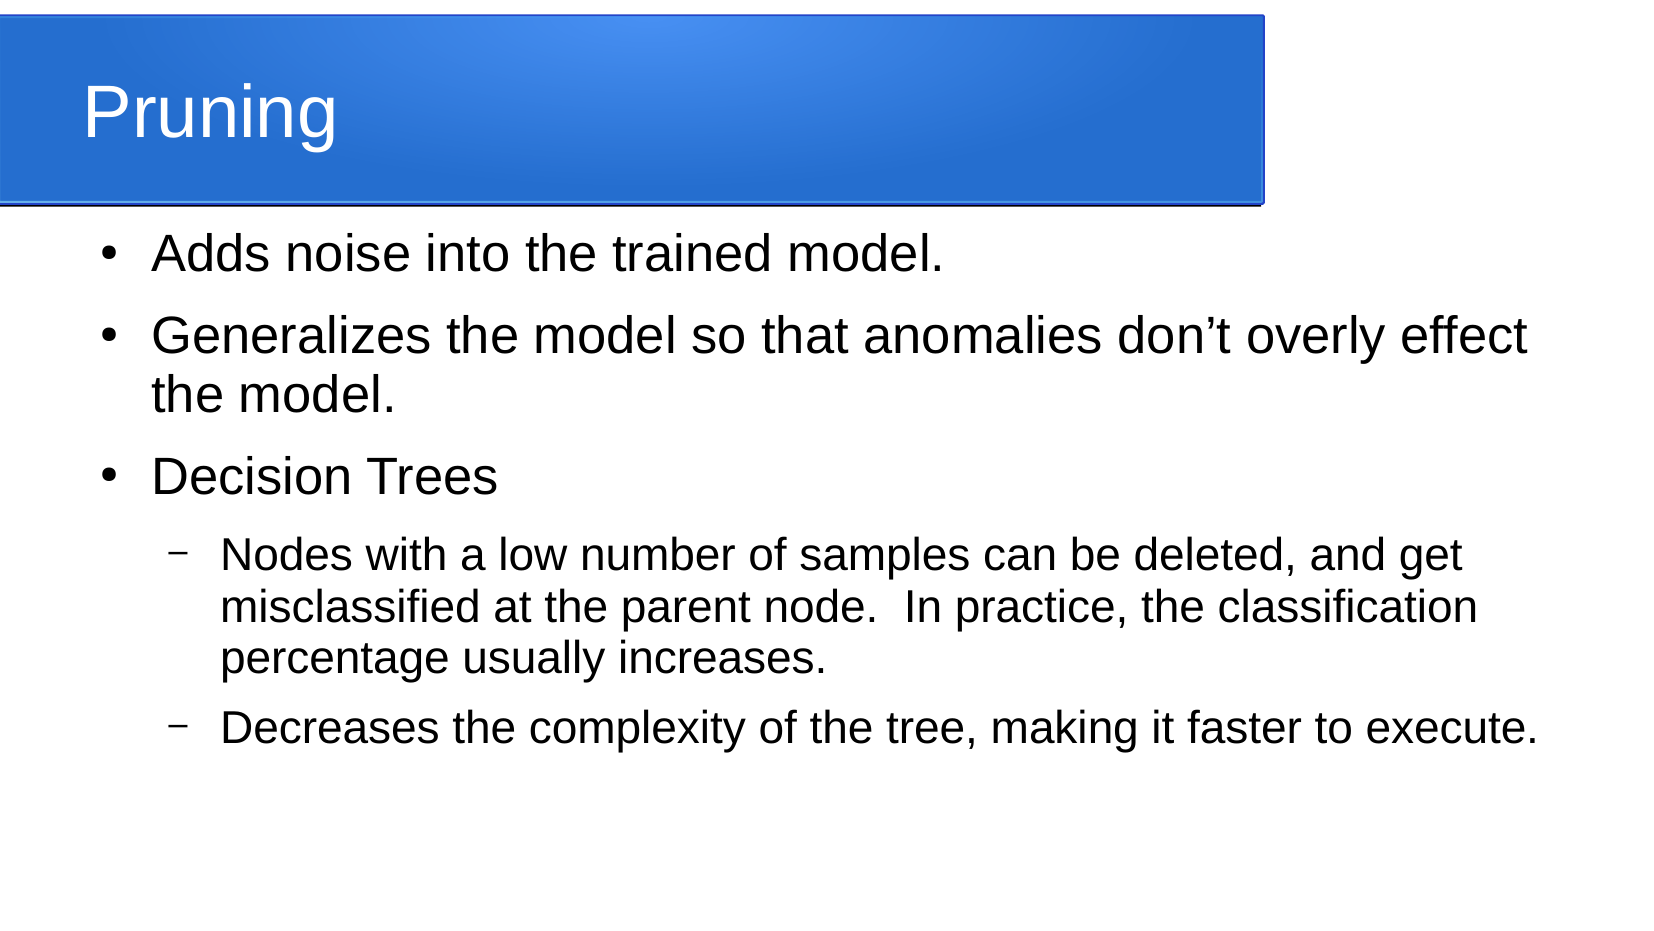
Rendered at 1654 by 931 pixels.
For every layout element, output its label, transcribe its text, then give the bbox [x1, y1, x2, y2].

title Pruning [82, 35, 1235, 189]
list Adds noise into the trained model. Generalizes the model so that anomalies don’t overly effect the model. Decision Trees Nodes with a low number of samples can be deleted, and get misclassified at the parent node. In practice, the classification percentage usually increases. Decreases the complexity of the tree, making it faster to execute. [82, 224, 1571, 764]
